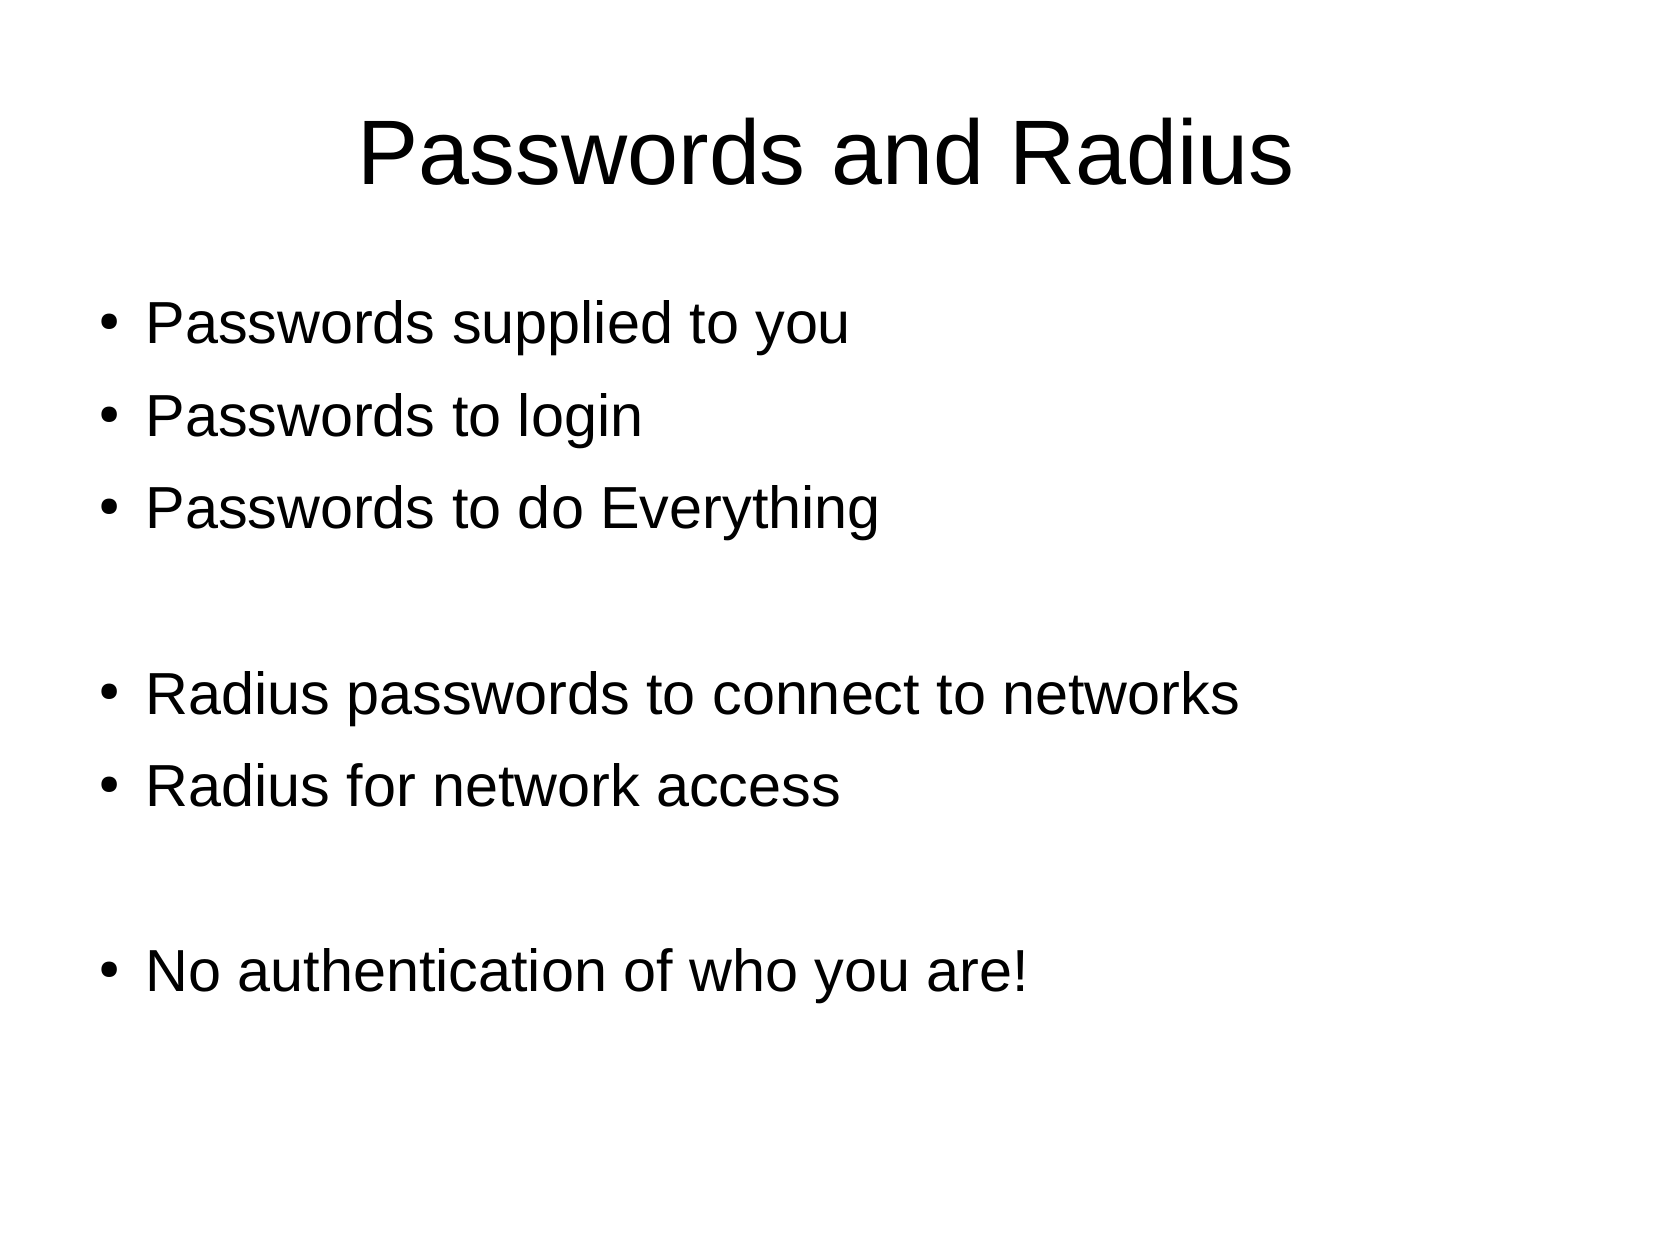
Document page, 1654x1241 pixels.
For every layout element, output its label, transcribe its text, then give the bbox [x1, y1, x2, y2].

list Passwords supplied to you Passwords to login Passwords to do Everything Radius passwords to connect to networks Radius for network access No authentication of who you are! [82, 290, 1571, 1010]
title Passwords and Radius [82, 49, 1571, 257]
